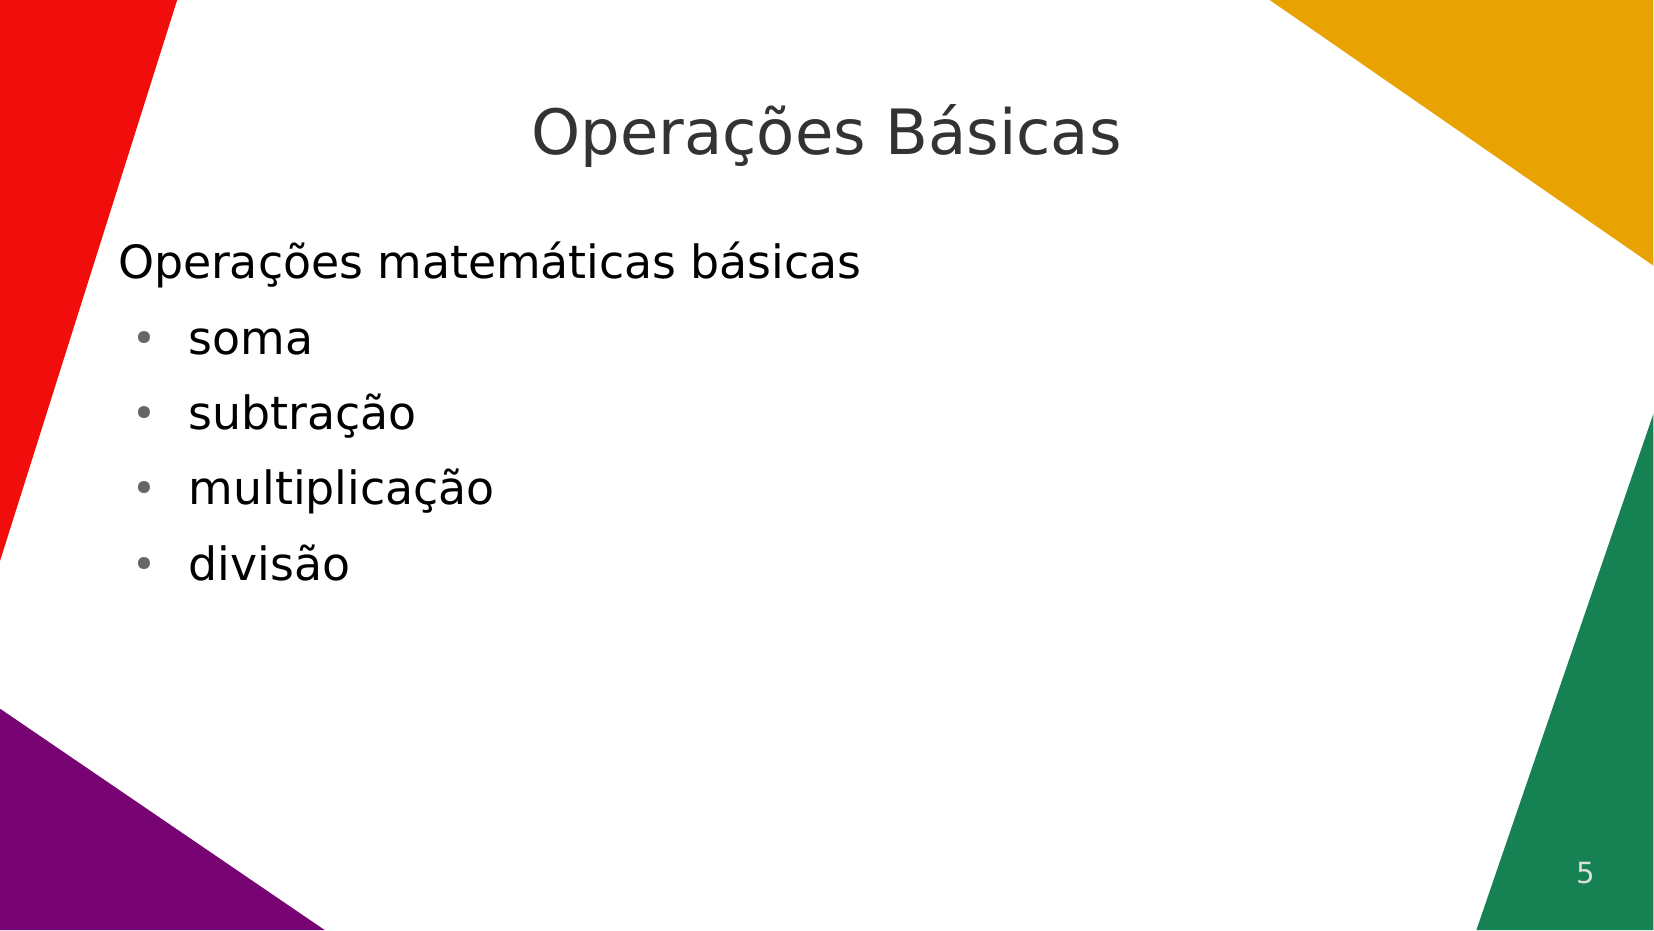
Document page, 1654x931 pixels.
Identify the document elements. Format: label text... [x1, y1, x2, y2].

title Operações Básicas [118, 59, 1536, 207]
list Operações matemáticas básicas soma subtração multiplicação divisão [118, 236, 1536, 827]
